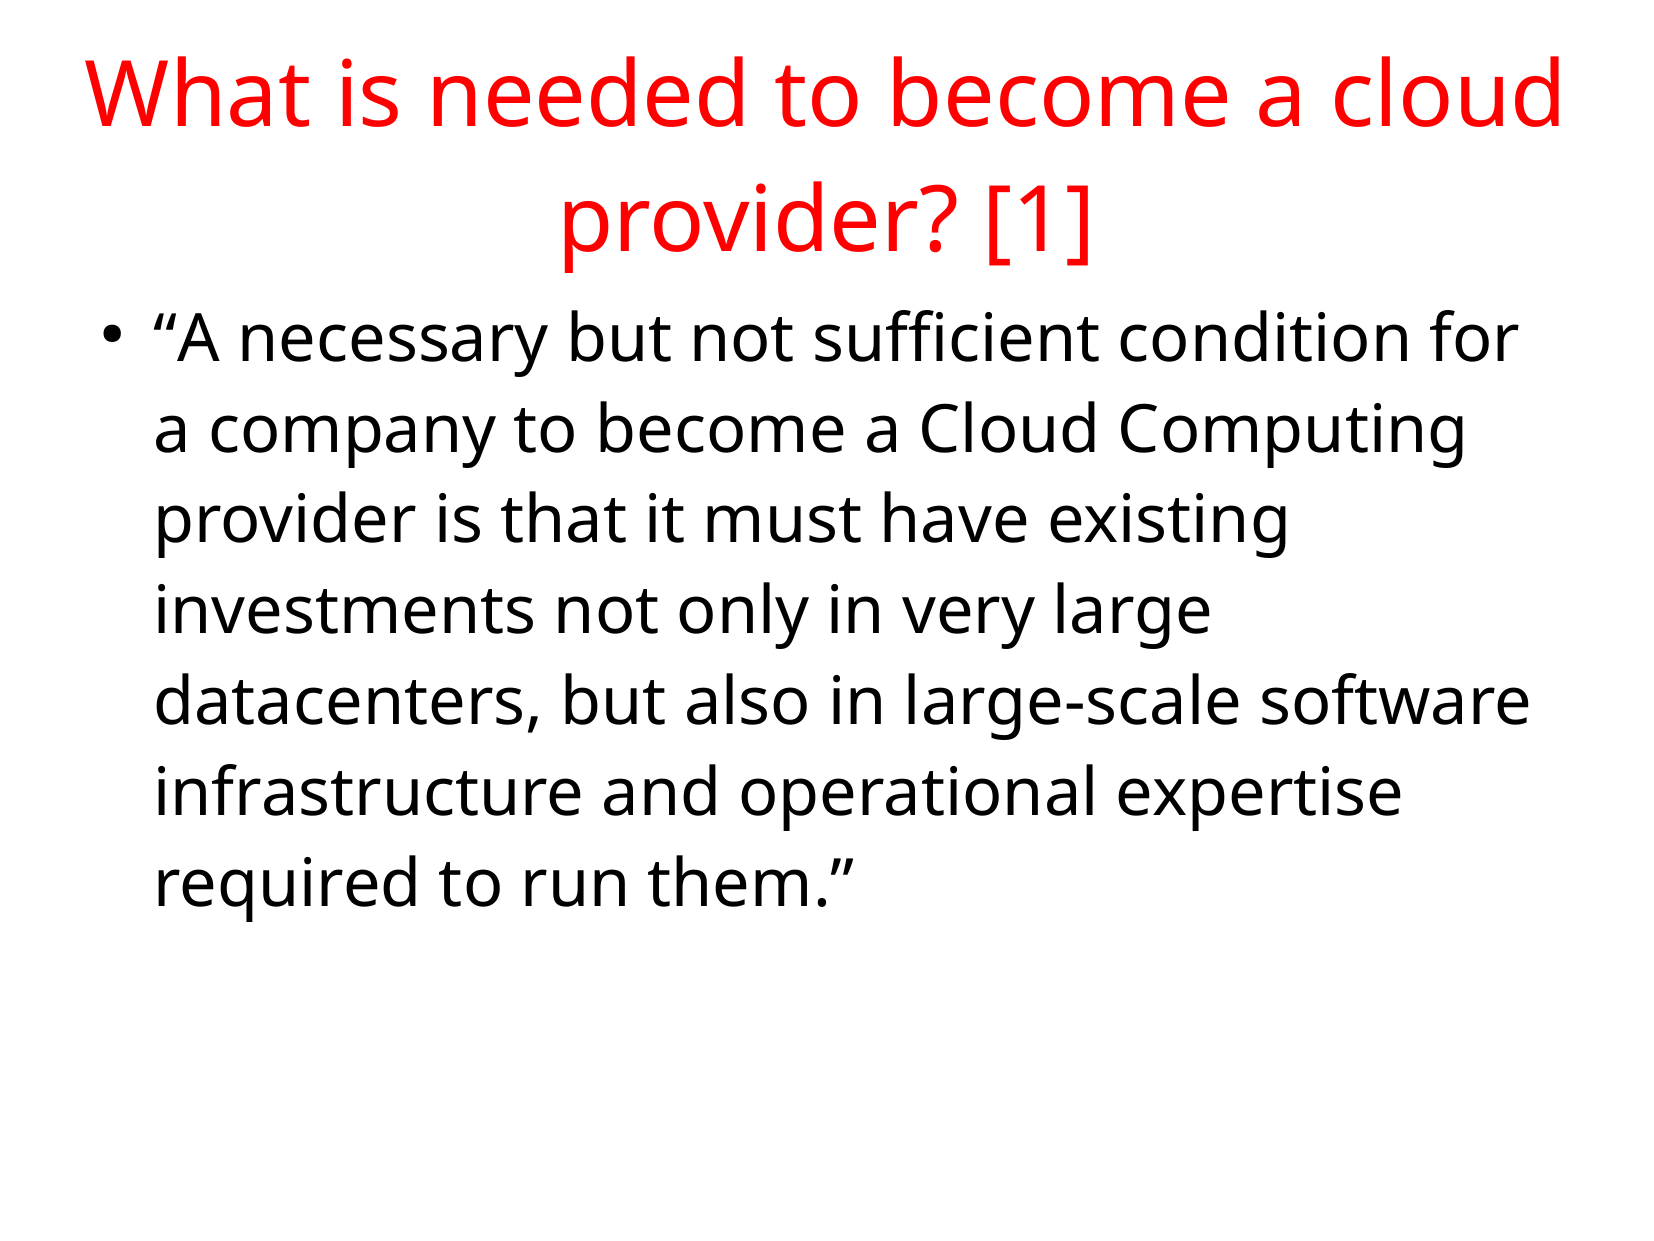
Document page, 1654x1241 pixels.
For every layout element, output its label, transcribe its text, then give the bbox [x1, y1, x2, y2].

title What is needed to become a cloud provider? [1] [82, 25, 1571, 281]
list “A necessary but not sufficient condition for a company to become a Cloud Computing provider is that it must have existing investments not only in very large datacenters, but also in large-scale software infrastructure and operational expertise required to run them.” [82, 290, 1538, 1010]
